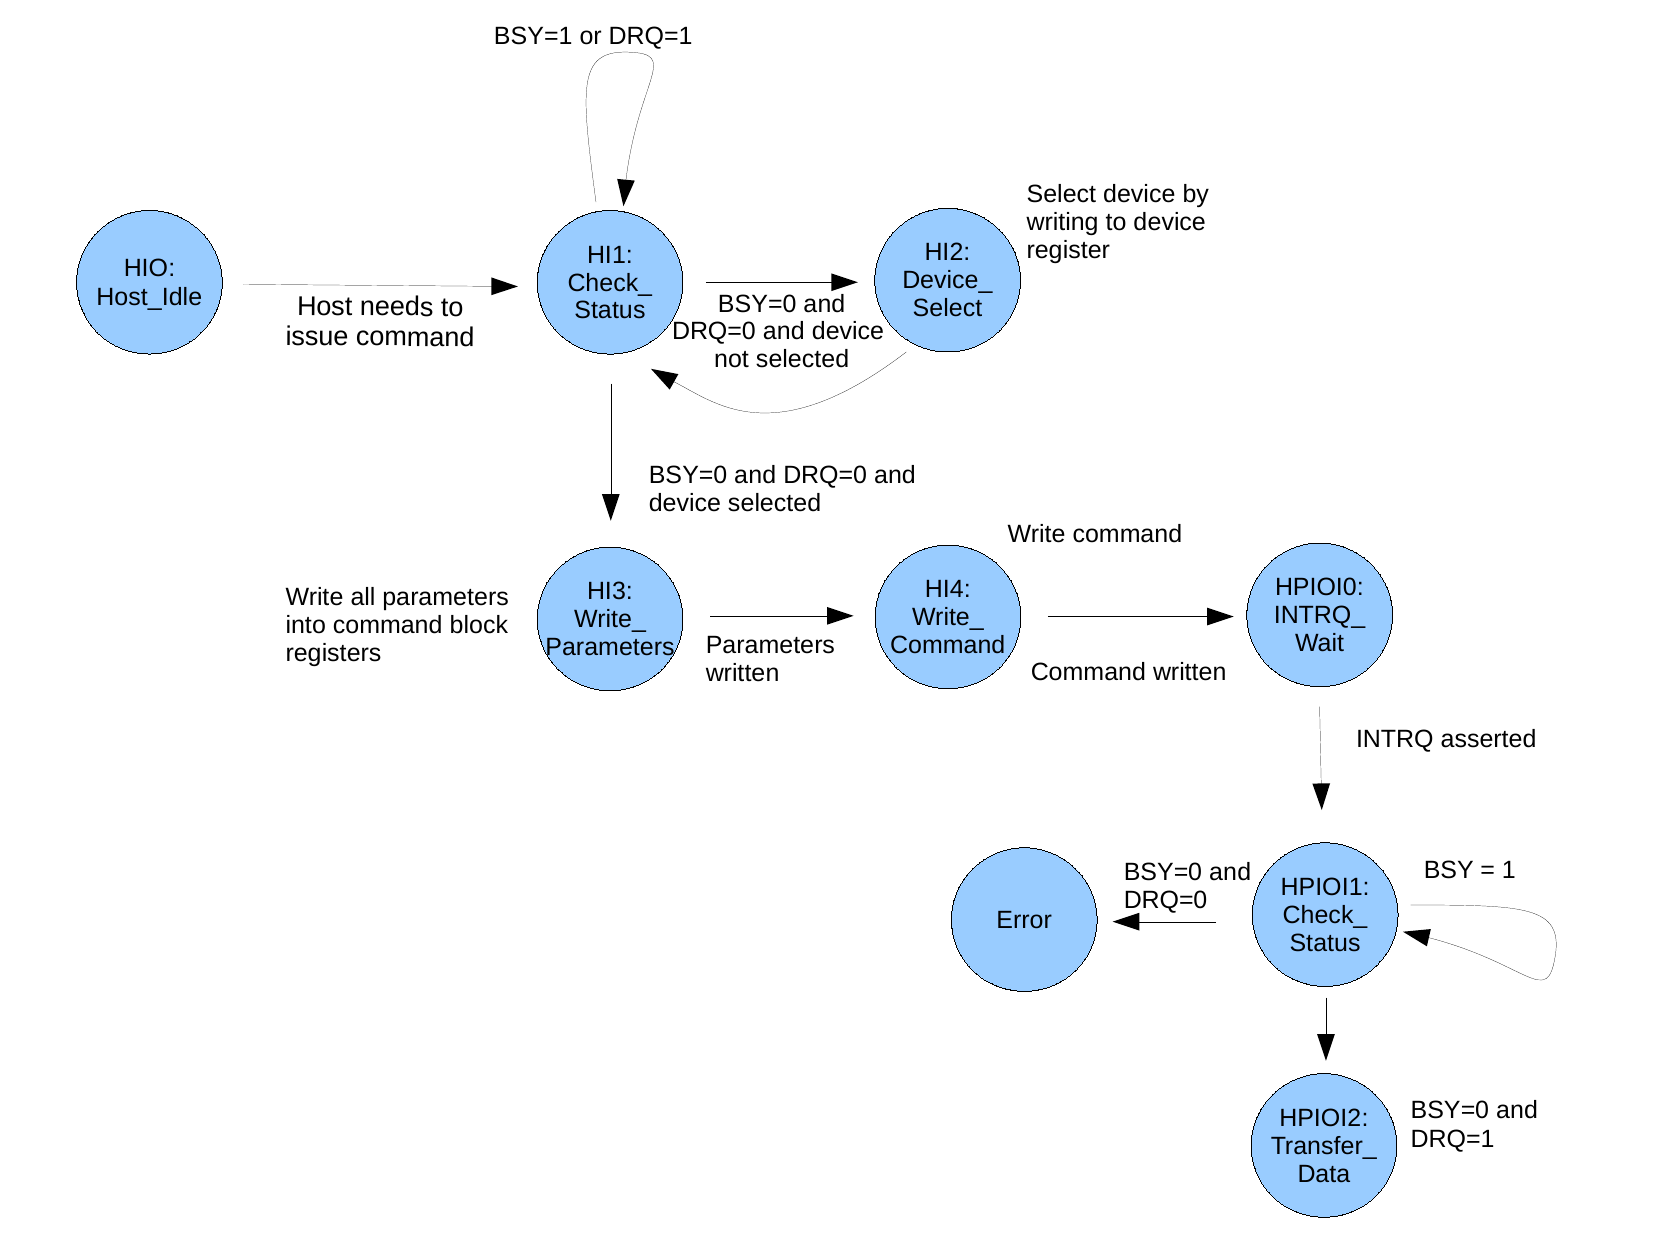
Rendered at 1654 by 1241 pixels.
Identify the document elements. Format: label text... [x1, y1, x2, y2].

text_box HIO: Host_Idle [76, 210, 223, 355]
text_box HPIOI0: INTRQ_ Wait [1246, 543, 1393, 687]
text_box HI2: Device_ Select [874, 208, 1021, 352]
text_box BSY=0 and DRQ=0 and device selected [634, 453, 953, 525]
text_box HI4: Write_ Command [875, 545, 1021, 655]
text_box HI1: Check_ Status [537, 210, 683, 355]
text_box Write all parameters into command block registers [270, 575, 529, 675]
text_box BSY = 1 [1408, 848, 1654, 892]
text_box HPIOI1: Check_ Status [1252, 855, 1399, 987]
text_box INTRQ asserted [1341, 717, 1599, 761]
text_box HI3: Write_ Parameters [537, 547, 683, 691]
text_box BSY=0 and DRQ=1 [1395, 1088, 1654, 1160]
text_box HPIOI2: Transfer_ Data [1251, 1073, 1396, 1218]
text_box Select device by writing to device register [1011, 172, 1270, 272]
text_box Error [951, 847, 1098, 992]
text_box Command written [1016, 649, 1274, 721]
text_box Parameters written [691, 623, 1010, 695]
text_box BSY=0 and DRQ=0 [1109, 850, 1367, 922]
text_box HPIOI1: Check_ Status [1293, 842, 1358, 850]
text_box Write command [992, 512, 1251, 556]
text_box BSY=1 or DRQ=1 [479, 14, 799, 57]
